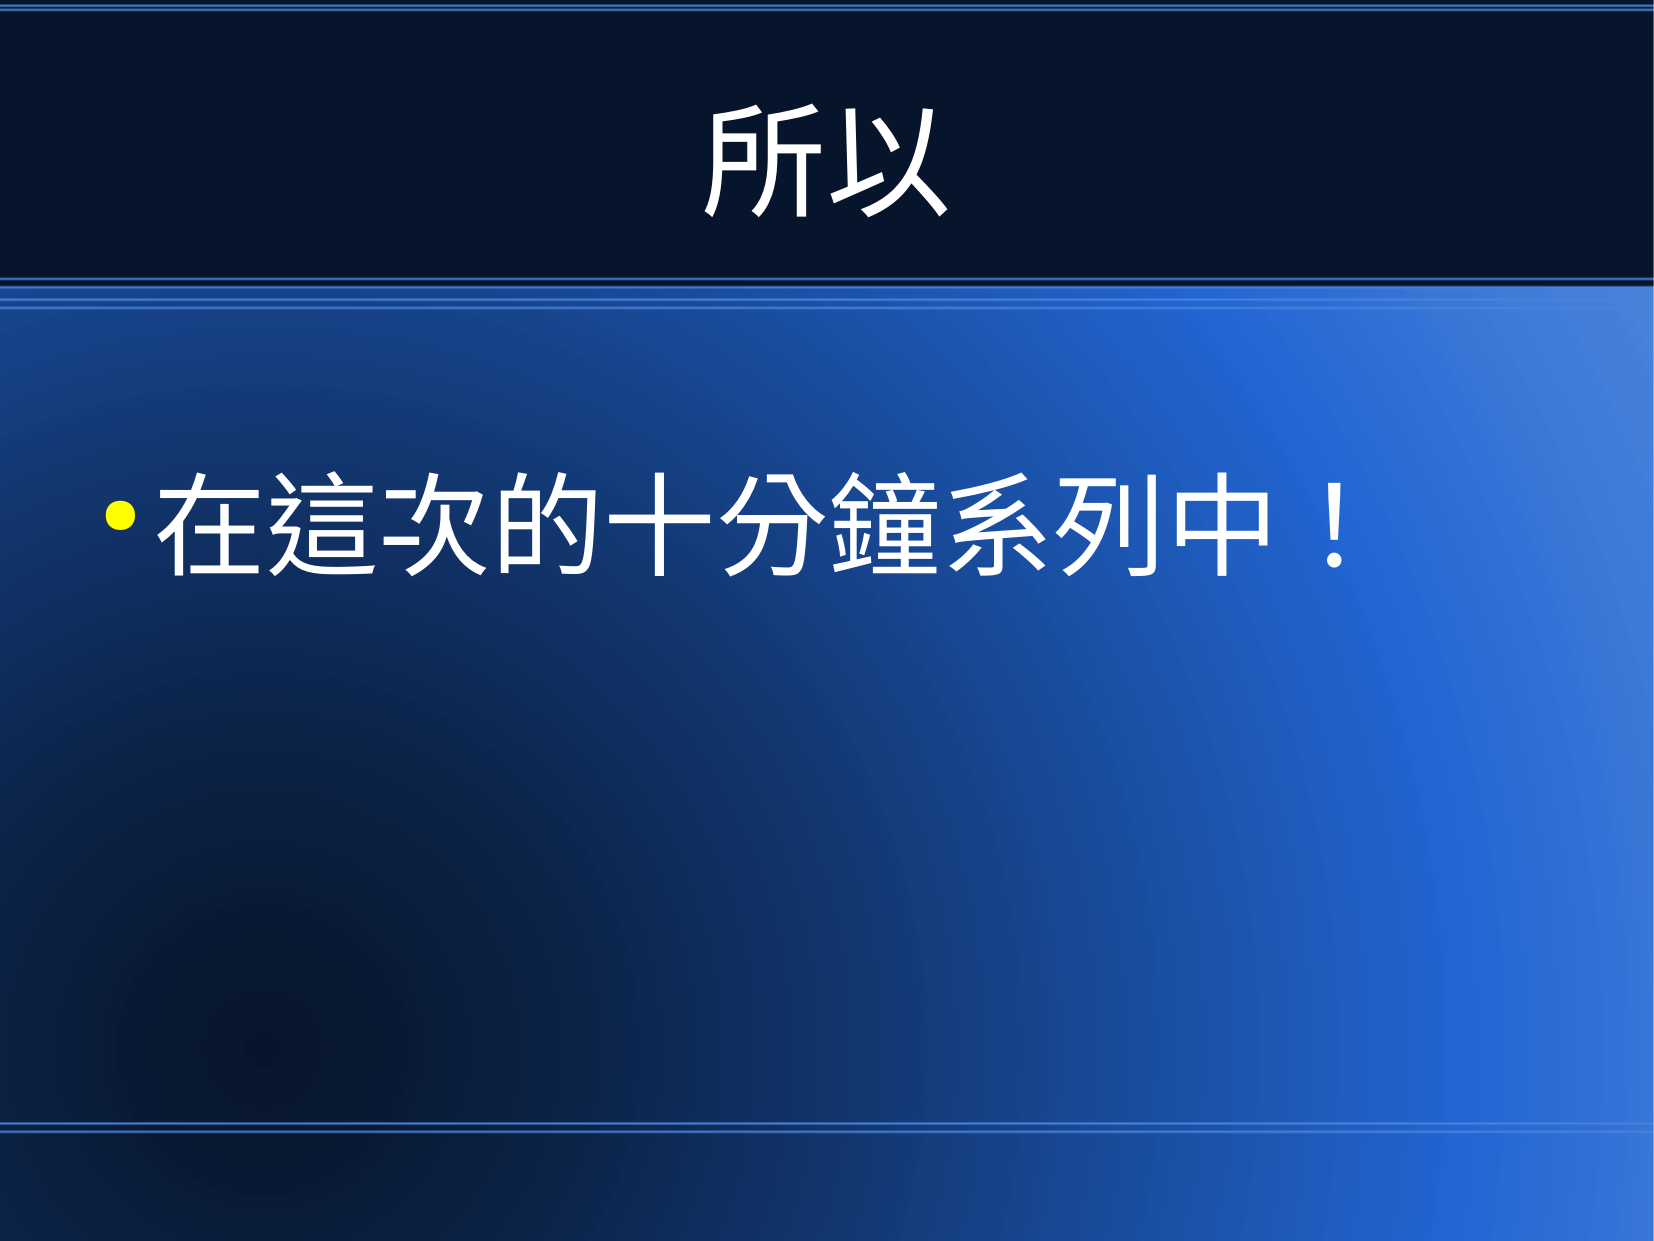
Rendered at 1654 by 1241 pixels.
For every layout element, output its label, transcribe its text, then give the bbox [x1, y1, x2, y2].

picture [0, 0, 1654, 1241]
list 在這次的十分鐘系列中！ [82, 355, 1571, 1241]
title 所以 [82, 49, 1571, 257]
